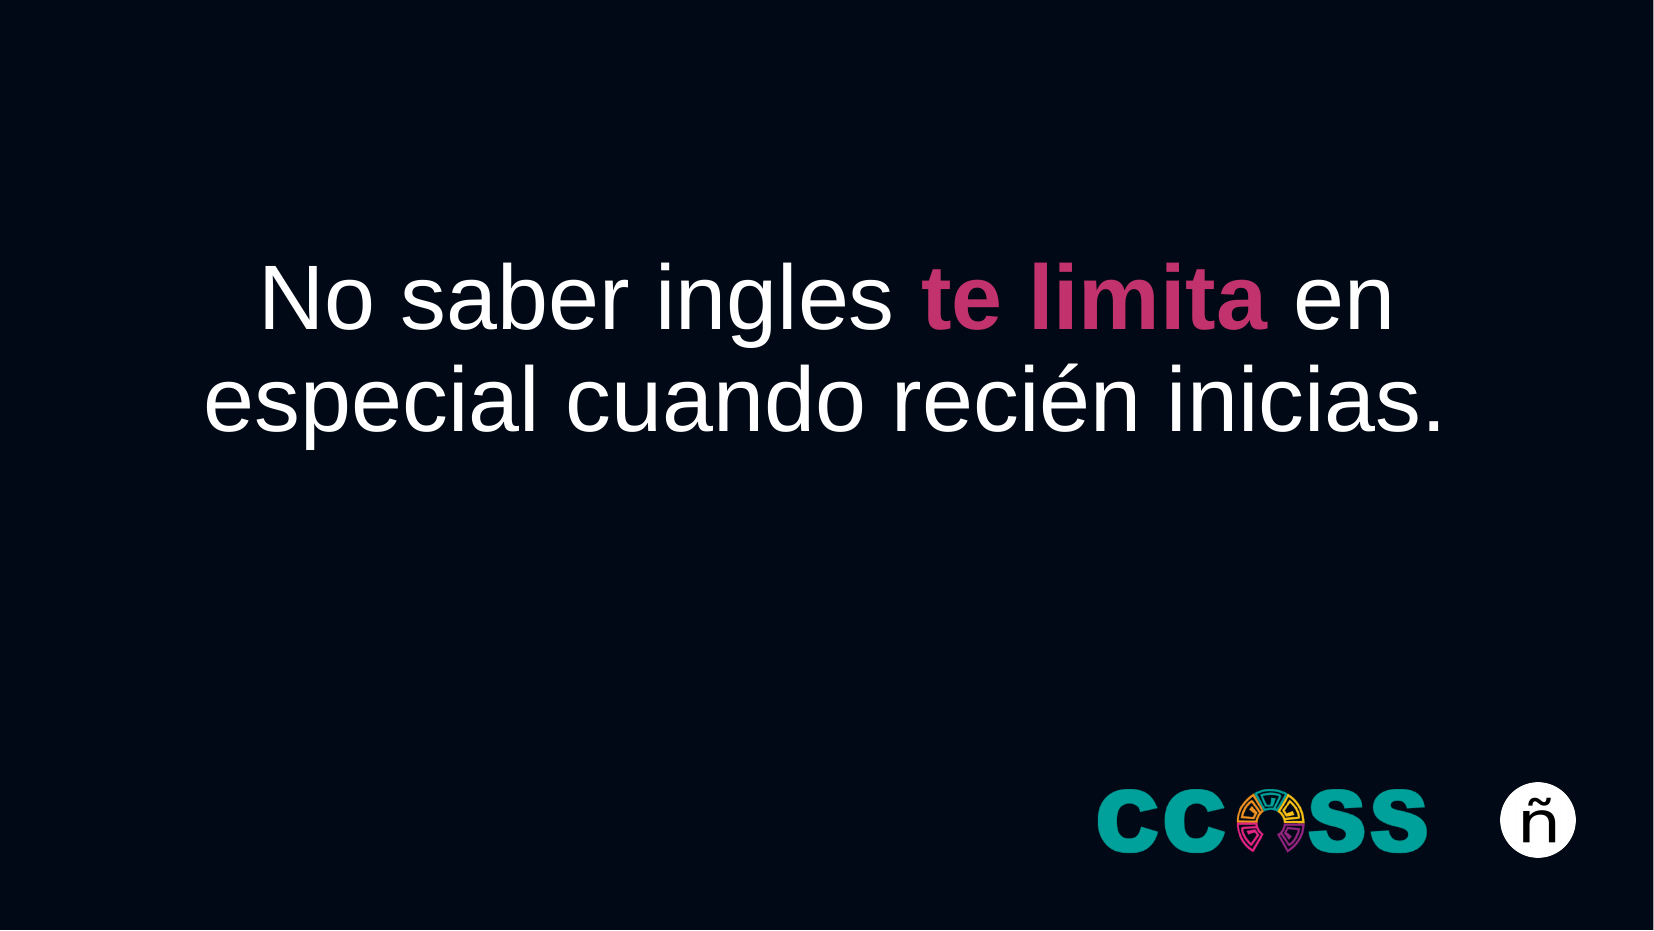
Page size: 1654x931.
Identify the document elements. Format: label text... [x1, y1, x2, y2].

picture [1090, 780, 1436, 861]
title No saber ingles te limita en especial cuando recién inicias. [82, 195, 1571, 503]
picture [1500, 782, 1576, 858]
